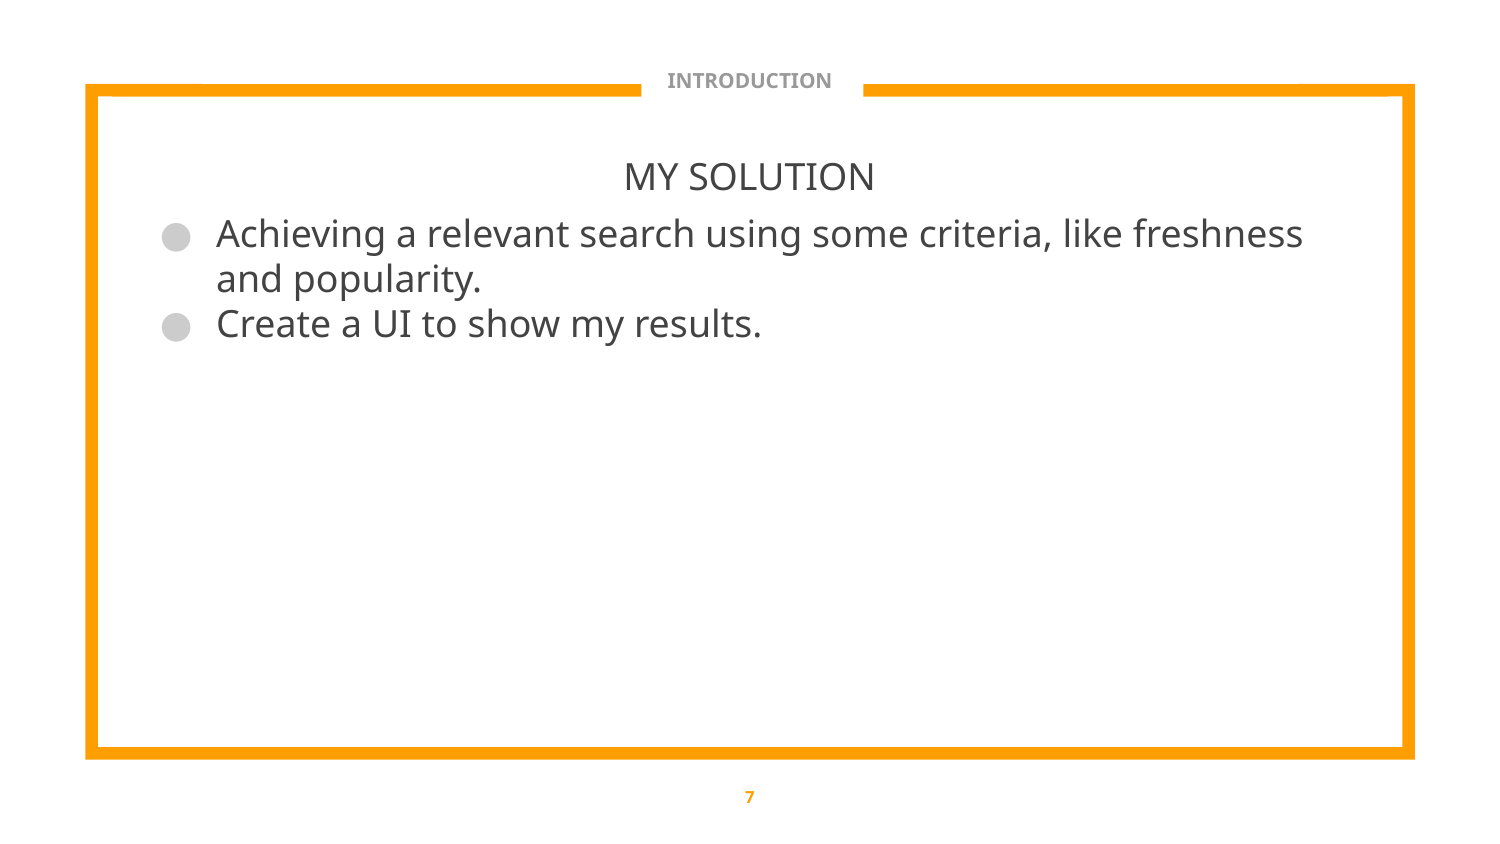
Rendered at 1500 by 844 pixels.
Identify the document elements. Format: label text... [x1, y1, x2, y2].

list MY SOLUTION Achieving a relevant search using some criteria, like freshness and popularity. Create a UI to show my results. [126, 137, 1374, 719]
slide_number <number> [0, 753, 1500, 844]
title INTRODUCTION [641, 53, 859, 137]
